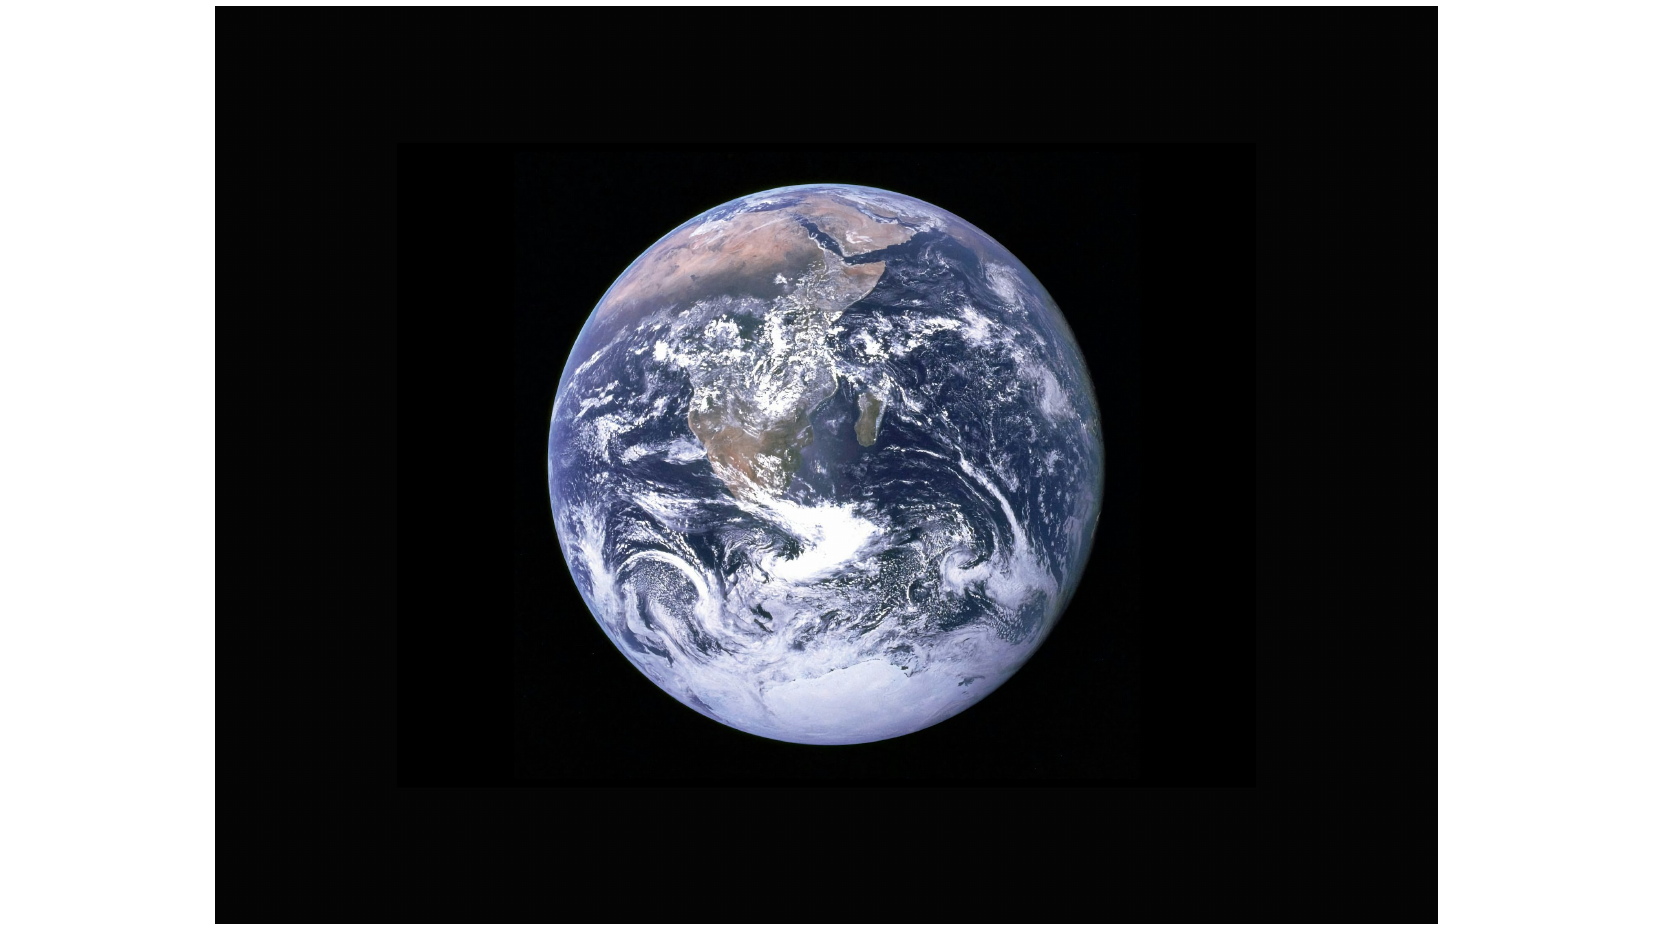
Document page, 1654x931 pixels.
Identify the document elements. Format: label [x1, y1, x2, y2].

picture [215, 6, 1438, 924]
